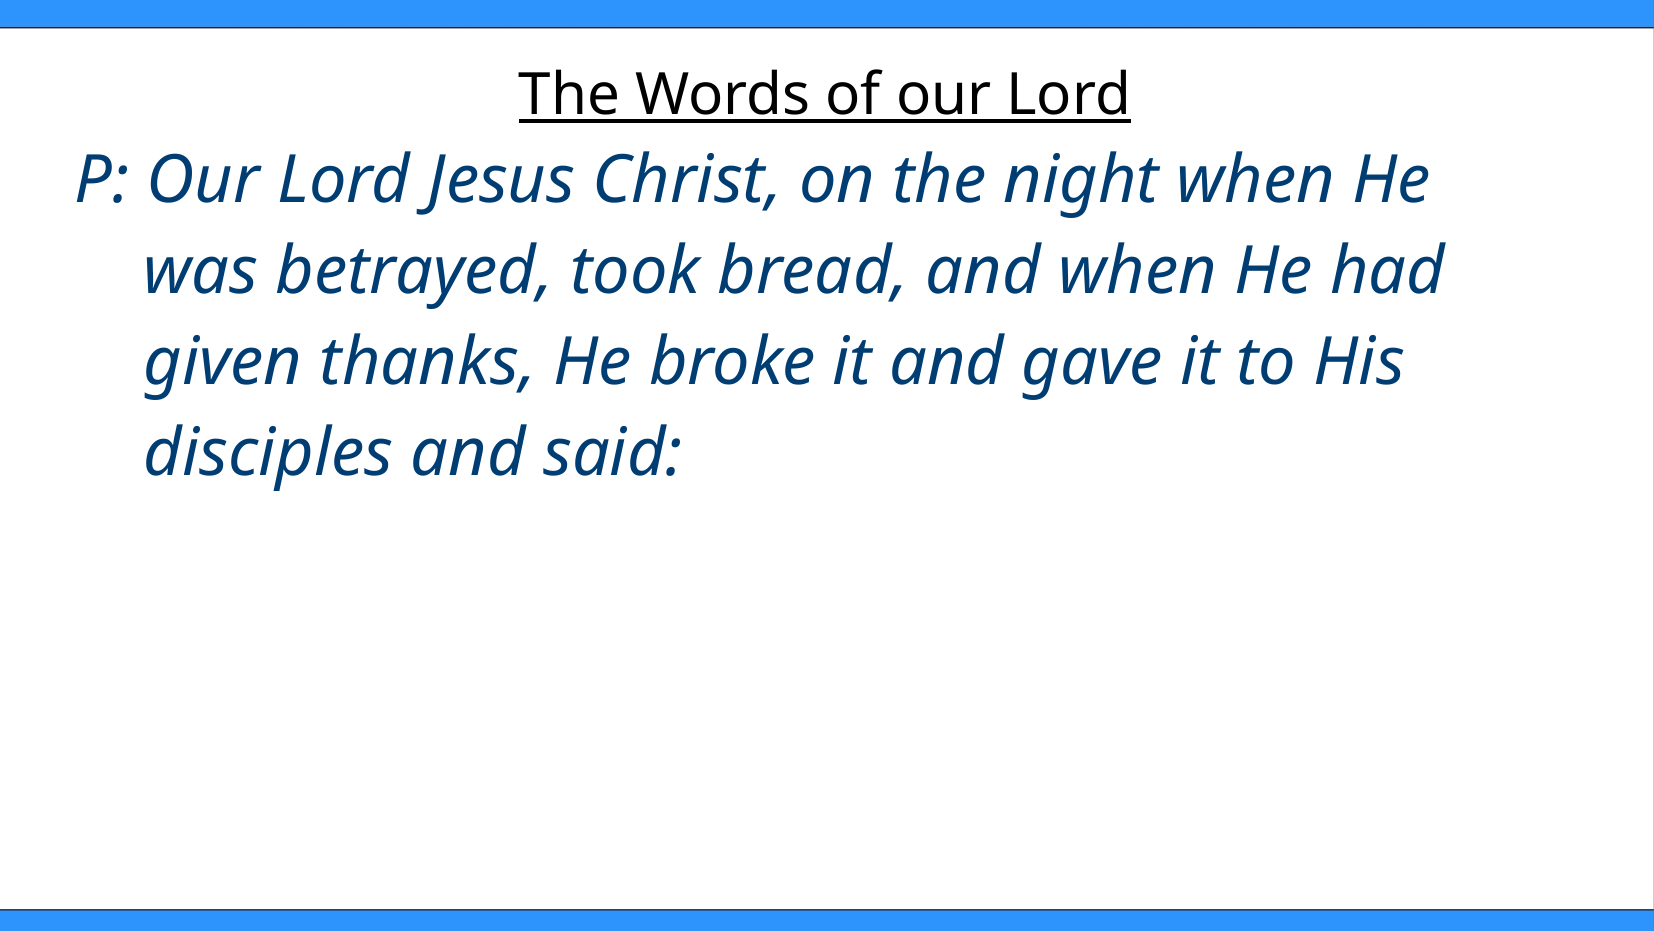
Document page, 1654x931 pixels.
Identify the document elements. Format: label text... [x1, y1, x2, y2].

picture [0, 0, 1654, 931]
text_box The Words of our Lord P: Our Lord Jesus Christ, on the night when He was betrayed, took bread, and when He had given thanks, He broke it and gave it to His disciples and said: [60, 45, 1591, 511]
